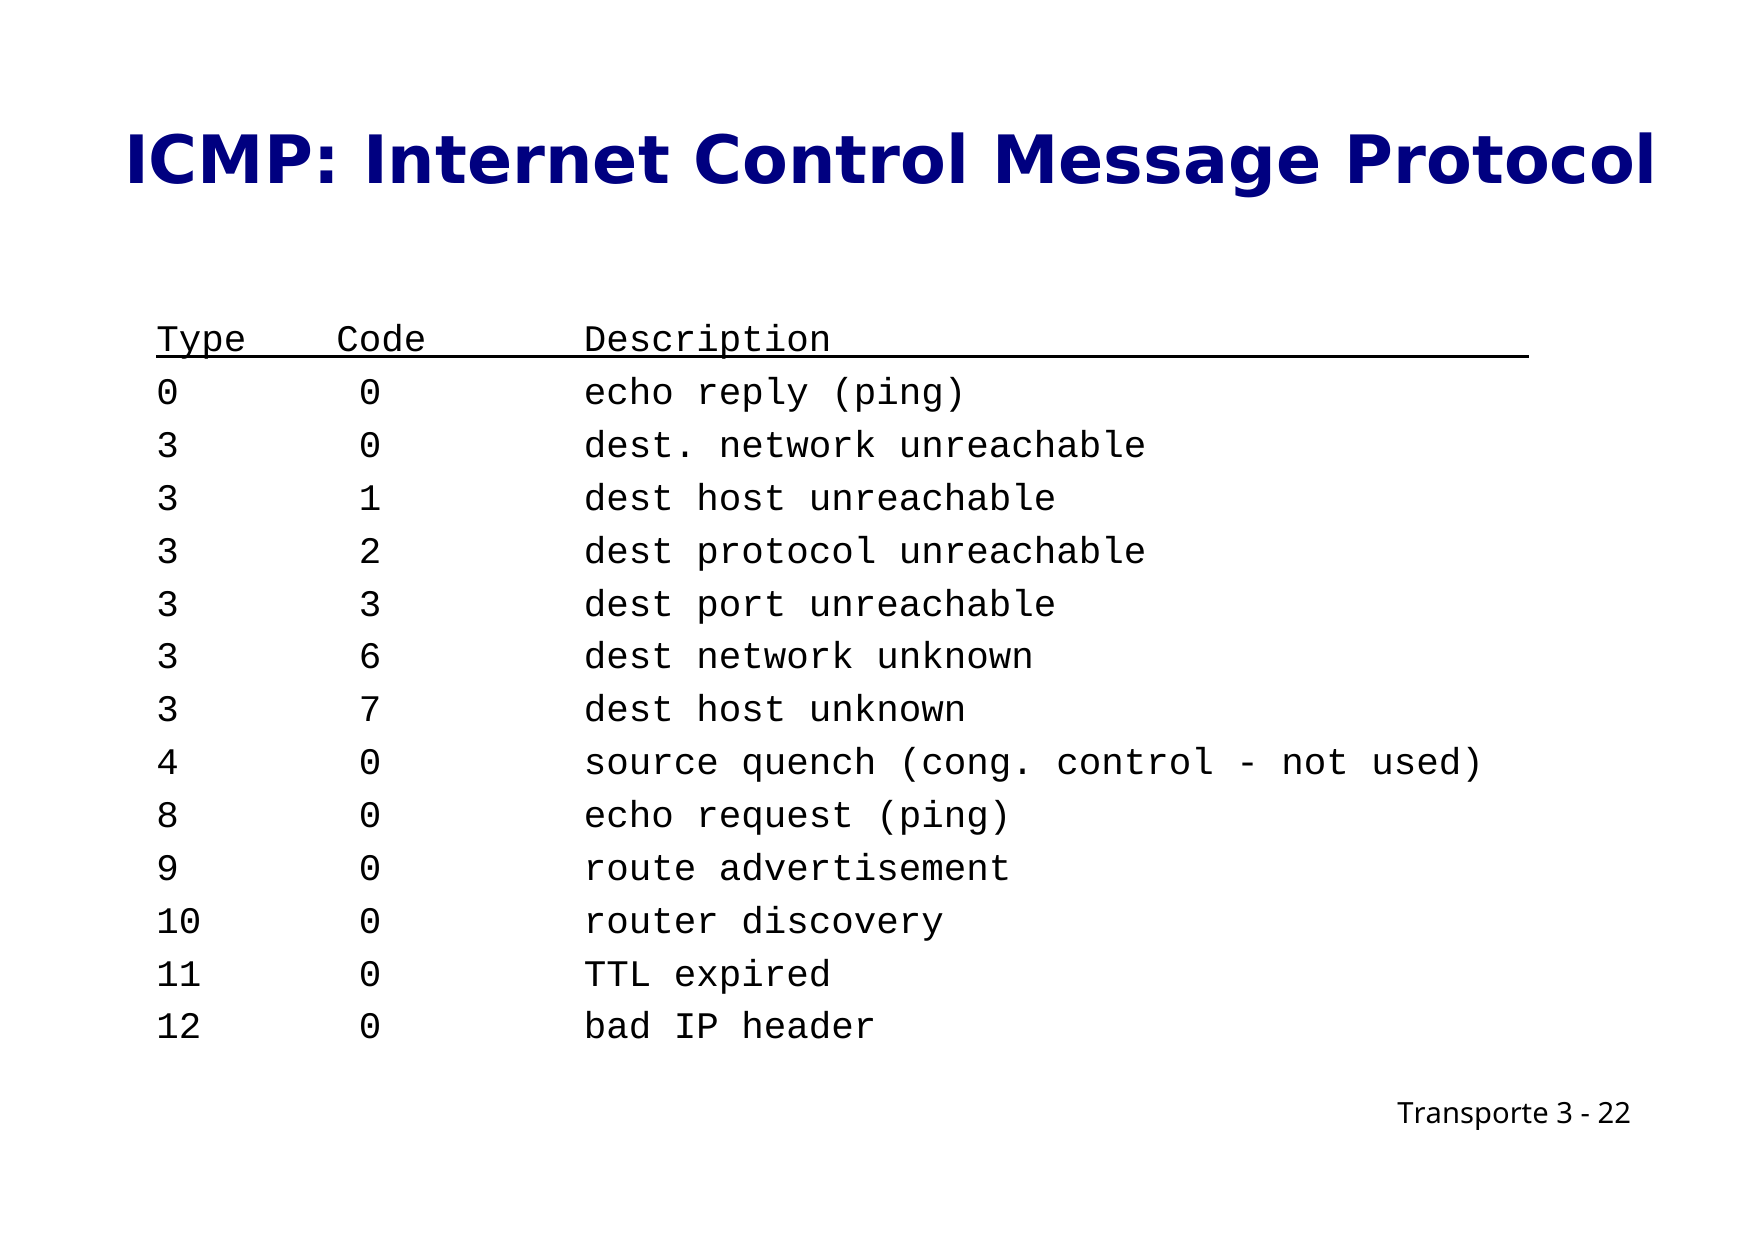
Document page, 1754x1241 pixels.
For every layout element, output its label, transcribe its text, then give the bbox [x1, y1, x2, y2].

list Type Code Description 0 0 echo reply (ping) 3 0 dest. network unreachable 3 1 dest host unreachable 3 2 dest protocol unreachable 3 3 dest port unreachable 3 6 dest network unknown 3 7 dest host unknown 4 0 source quench (cong. control - not used) 8 0 echo request (ping) 9 0 route advertisement 10 0 router discovery 11 0 TTL expired 12 0 bad IP header [154, 320, 1546, 1082]
title ICMP: Internet Control Message Protocol [109, 59, 1696, 262]
